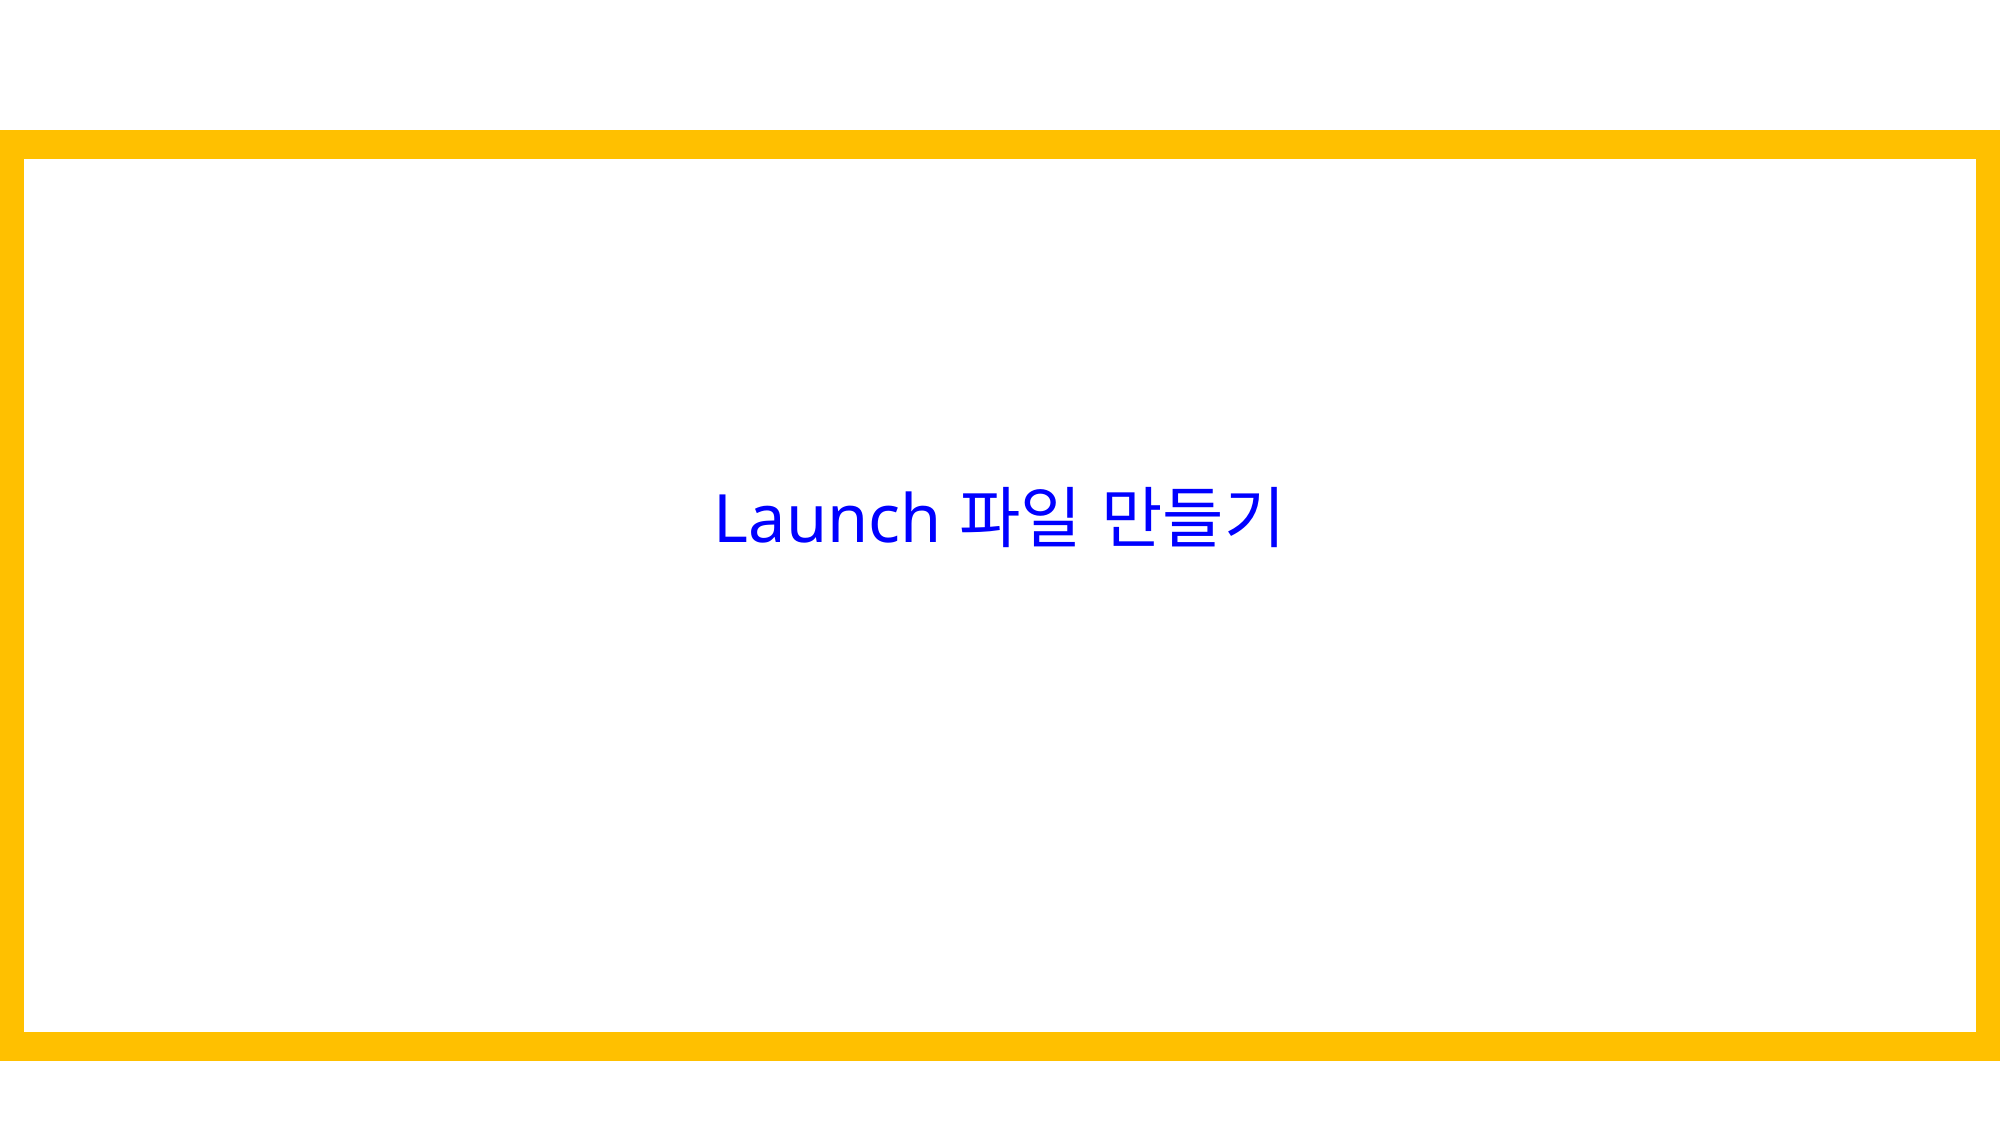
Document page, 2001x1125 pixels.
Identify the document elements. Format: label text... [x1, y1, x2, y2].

text_box Launch 파일 만들기 [699, 468, 1301, 563]
